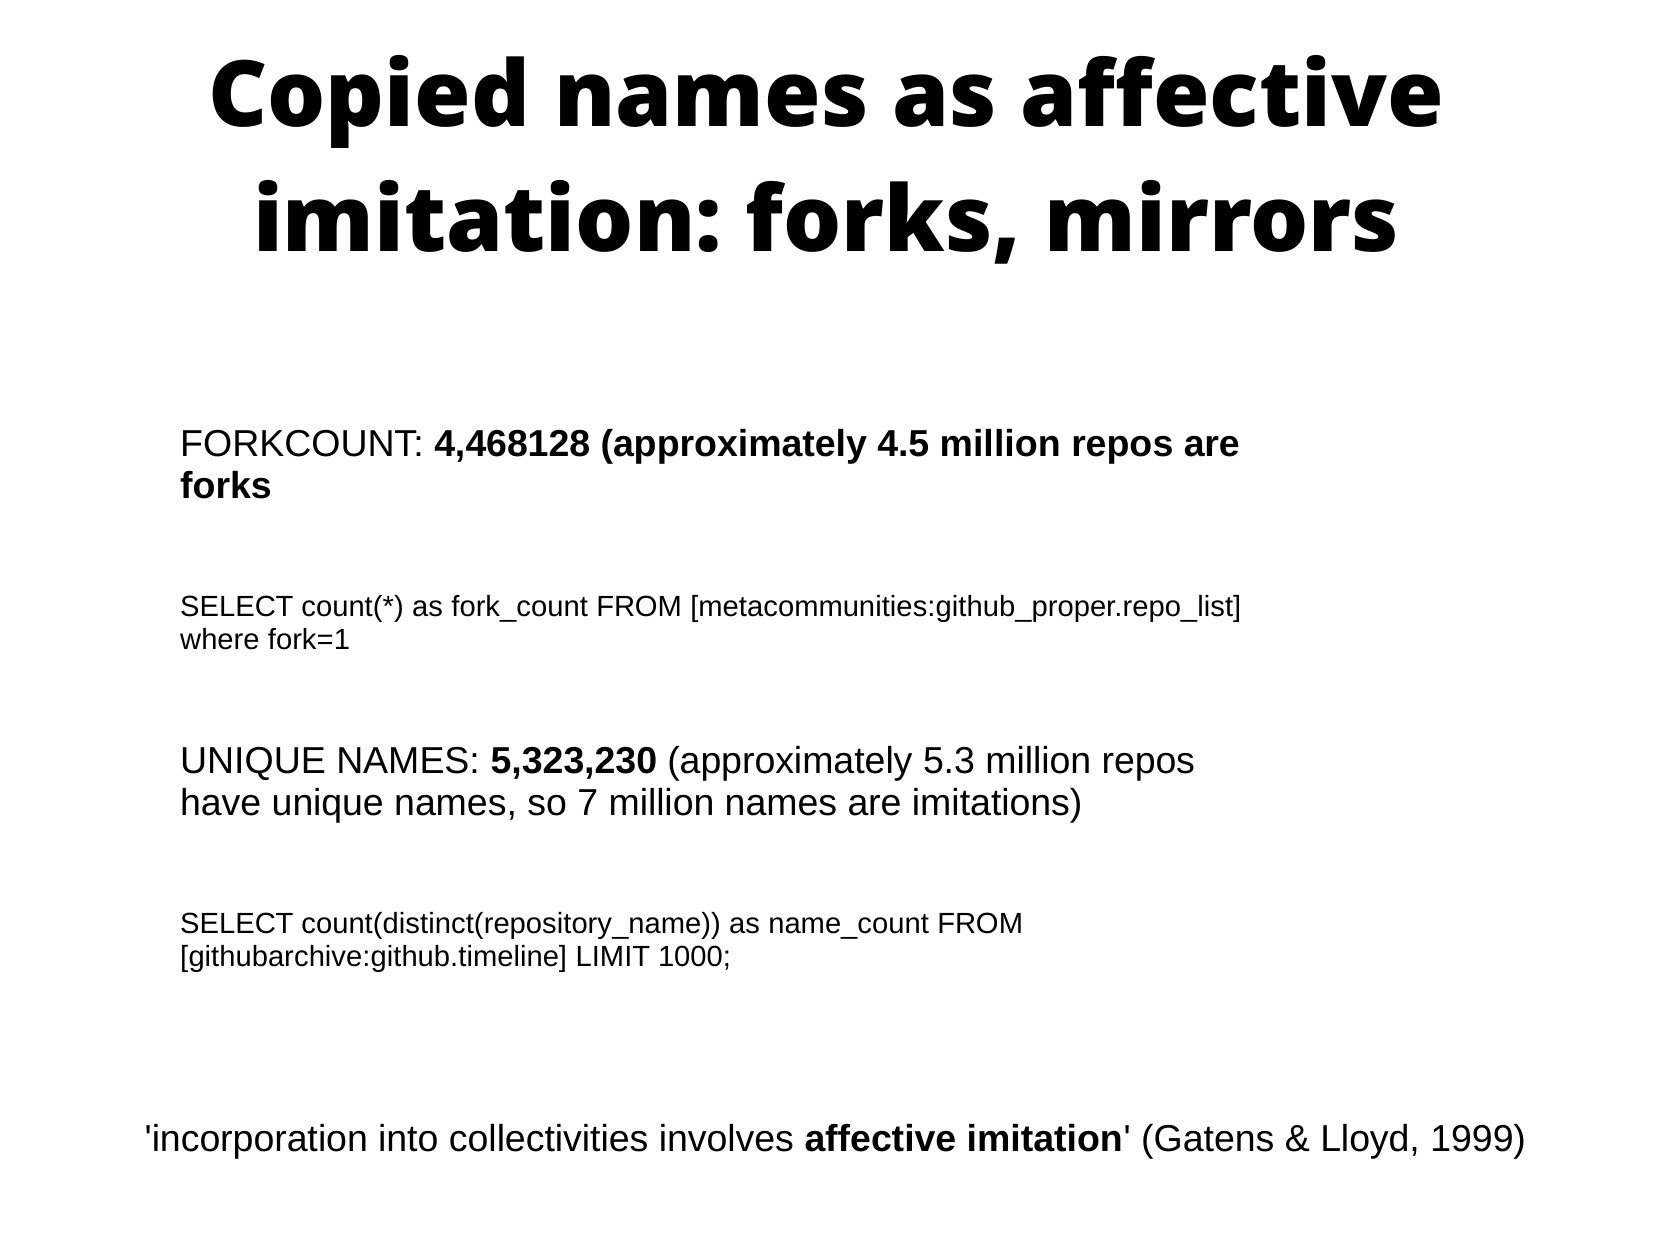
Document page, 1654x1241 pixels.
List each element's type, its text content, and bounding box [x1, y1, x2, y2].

title Copied names as affective imitation: forks, mirrors [82, 37, 1571, 269]
text_box FORKCOUNT: 4,468128 (approximately 4.5 million repos are forks SELECT count(*) as fork_count FROM [metacommunities:github_proper.repo_list] where fork=1 UNIQUE NAMES: 5,323,230 (approximately 5.3 million repos have unique names, so 7 million names are imitations) SELECT count(distinct(repository_name)) as name_count FROM [githubarchive:github.timeline] LIMIT 1000; [165, 330, 1300, 981]
text_box 'incorporation into collectivities involves affective imitation' (Gatens & Lloyd, 1999) [129, 1110, 1542, 1168]
